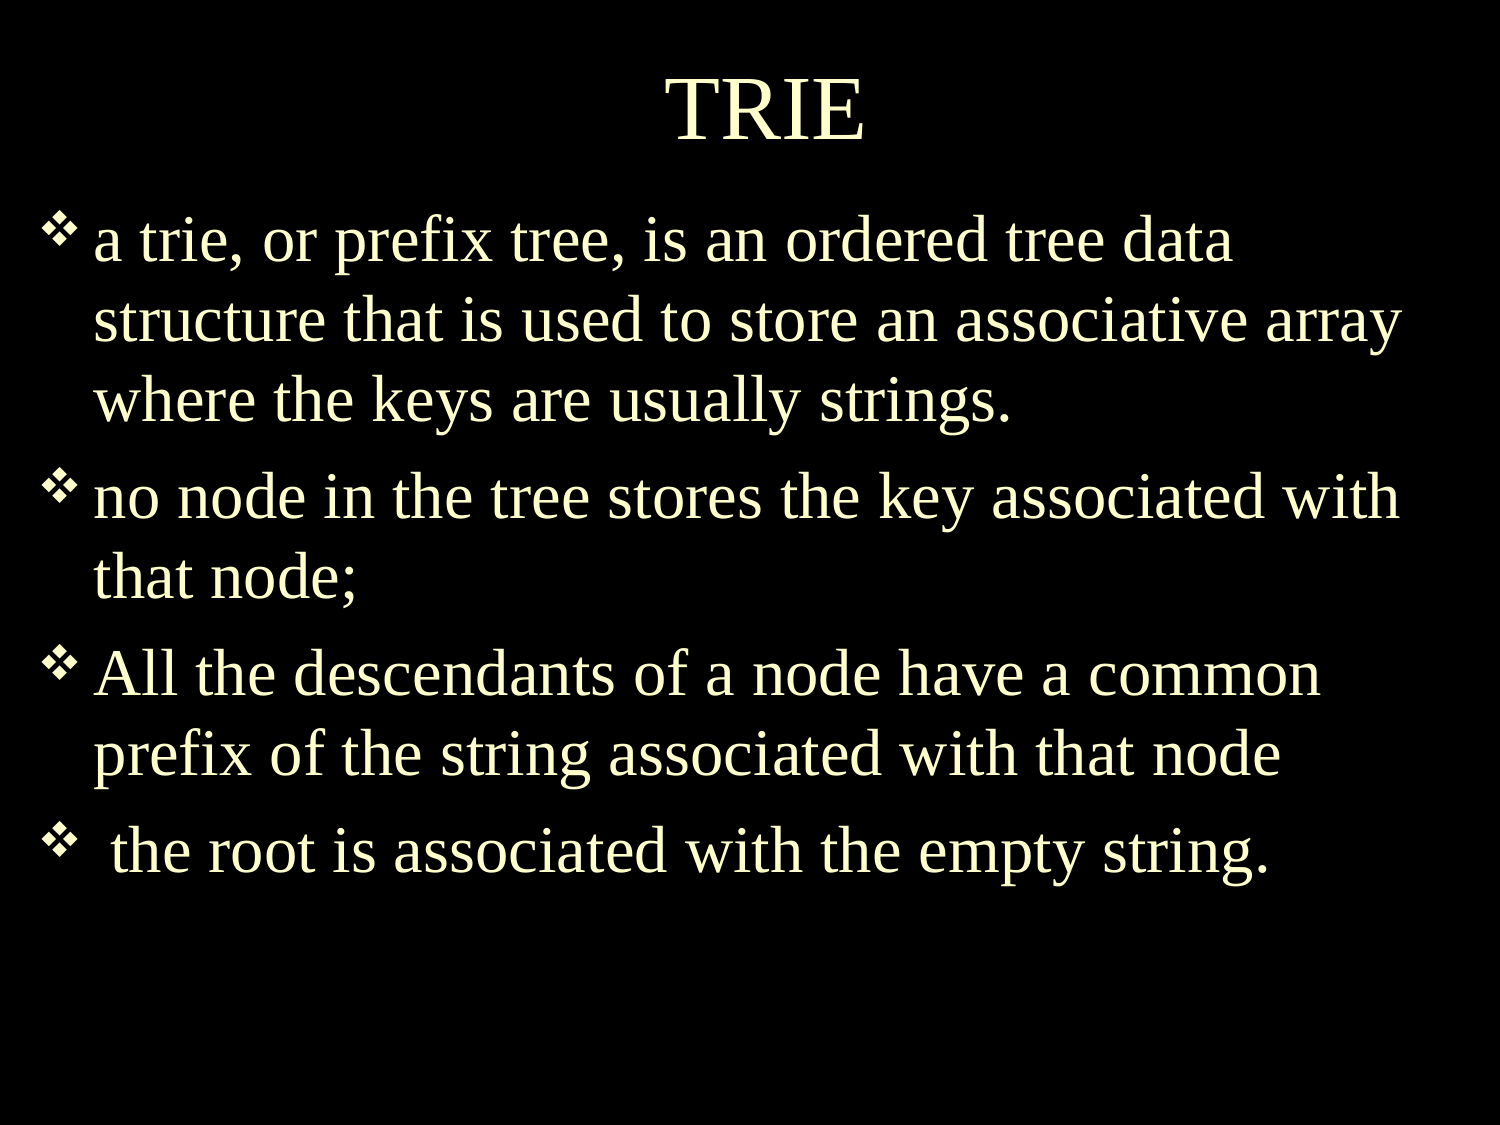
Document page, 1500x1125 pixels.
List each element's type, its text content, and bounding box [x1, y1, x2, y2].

list a trie, or prefix tree, is an ordered tree data structure that is used to store an associative array where the keys are usually strings. no node in the tree stores the key associated with that node; All the descendants of a node have a common prefix of the string associated with that node the root is associated with the empty string. [22, 187, 1482, 1090]
title TRIE [37, 0, 1496, 206]
